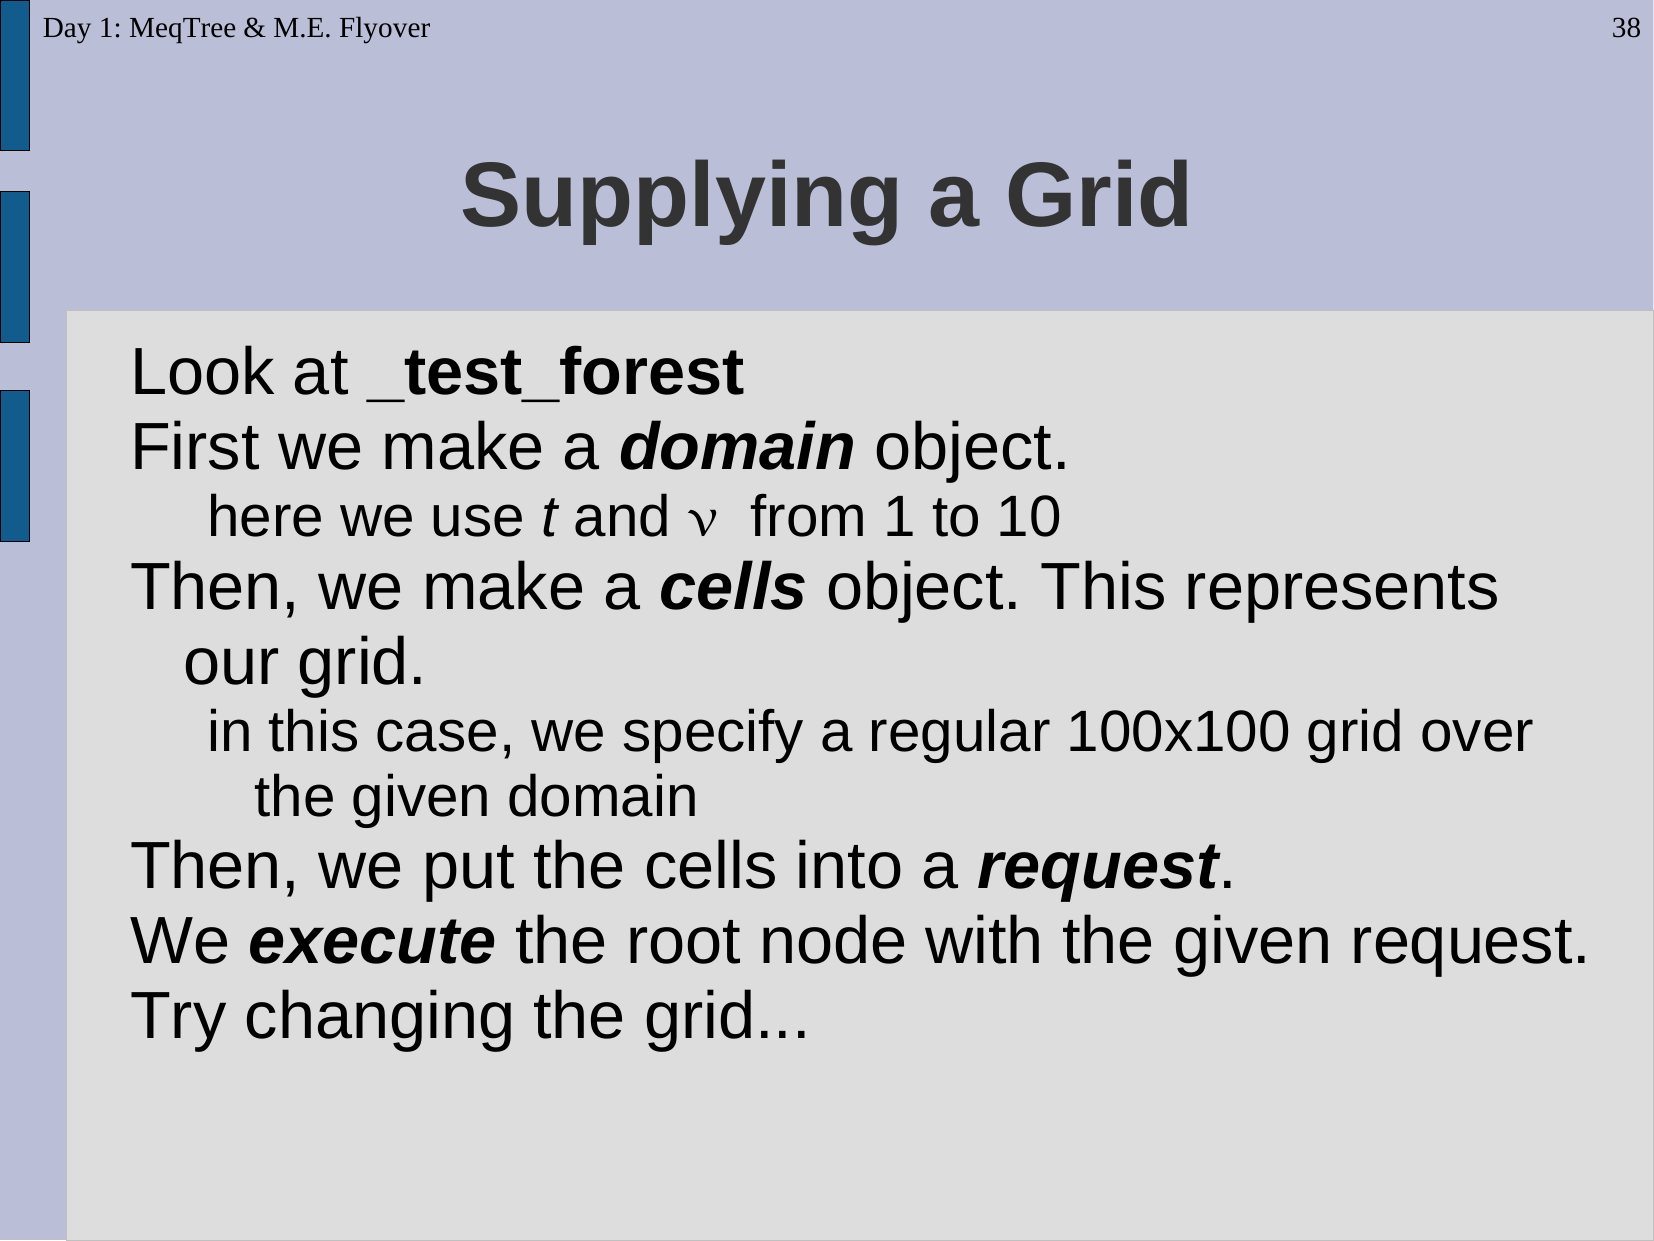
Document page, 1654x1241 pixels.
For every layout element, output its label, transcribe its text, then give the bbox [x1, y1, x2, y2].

title Supplying a Grid [121, 91, 1534, 299]
list Look at _test_forest First we make a domain object. here we use t and  from 1 to 10 Then, we make a cells object. This represents our grid. in this case, we specify a regular 100x100 grid over the given domain Then, we put the cells into a request. We execute the root node with the given request. Try changing the grid... [112, 334, 1606, 1160]
